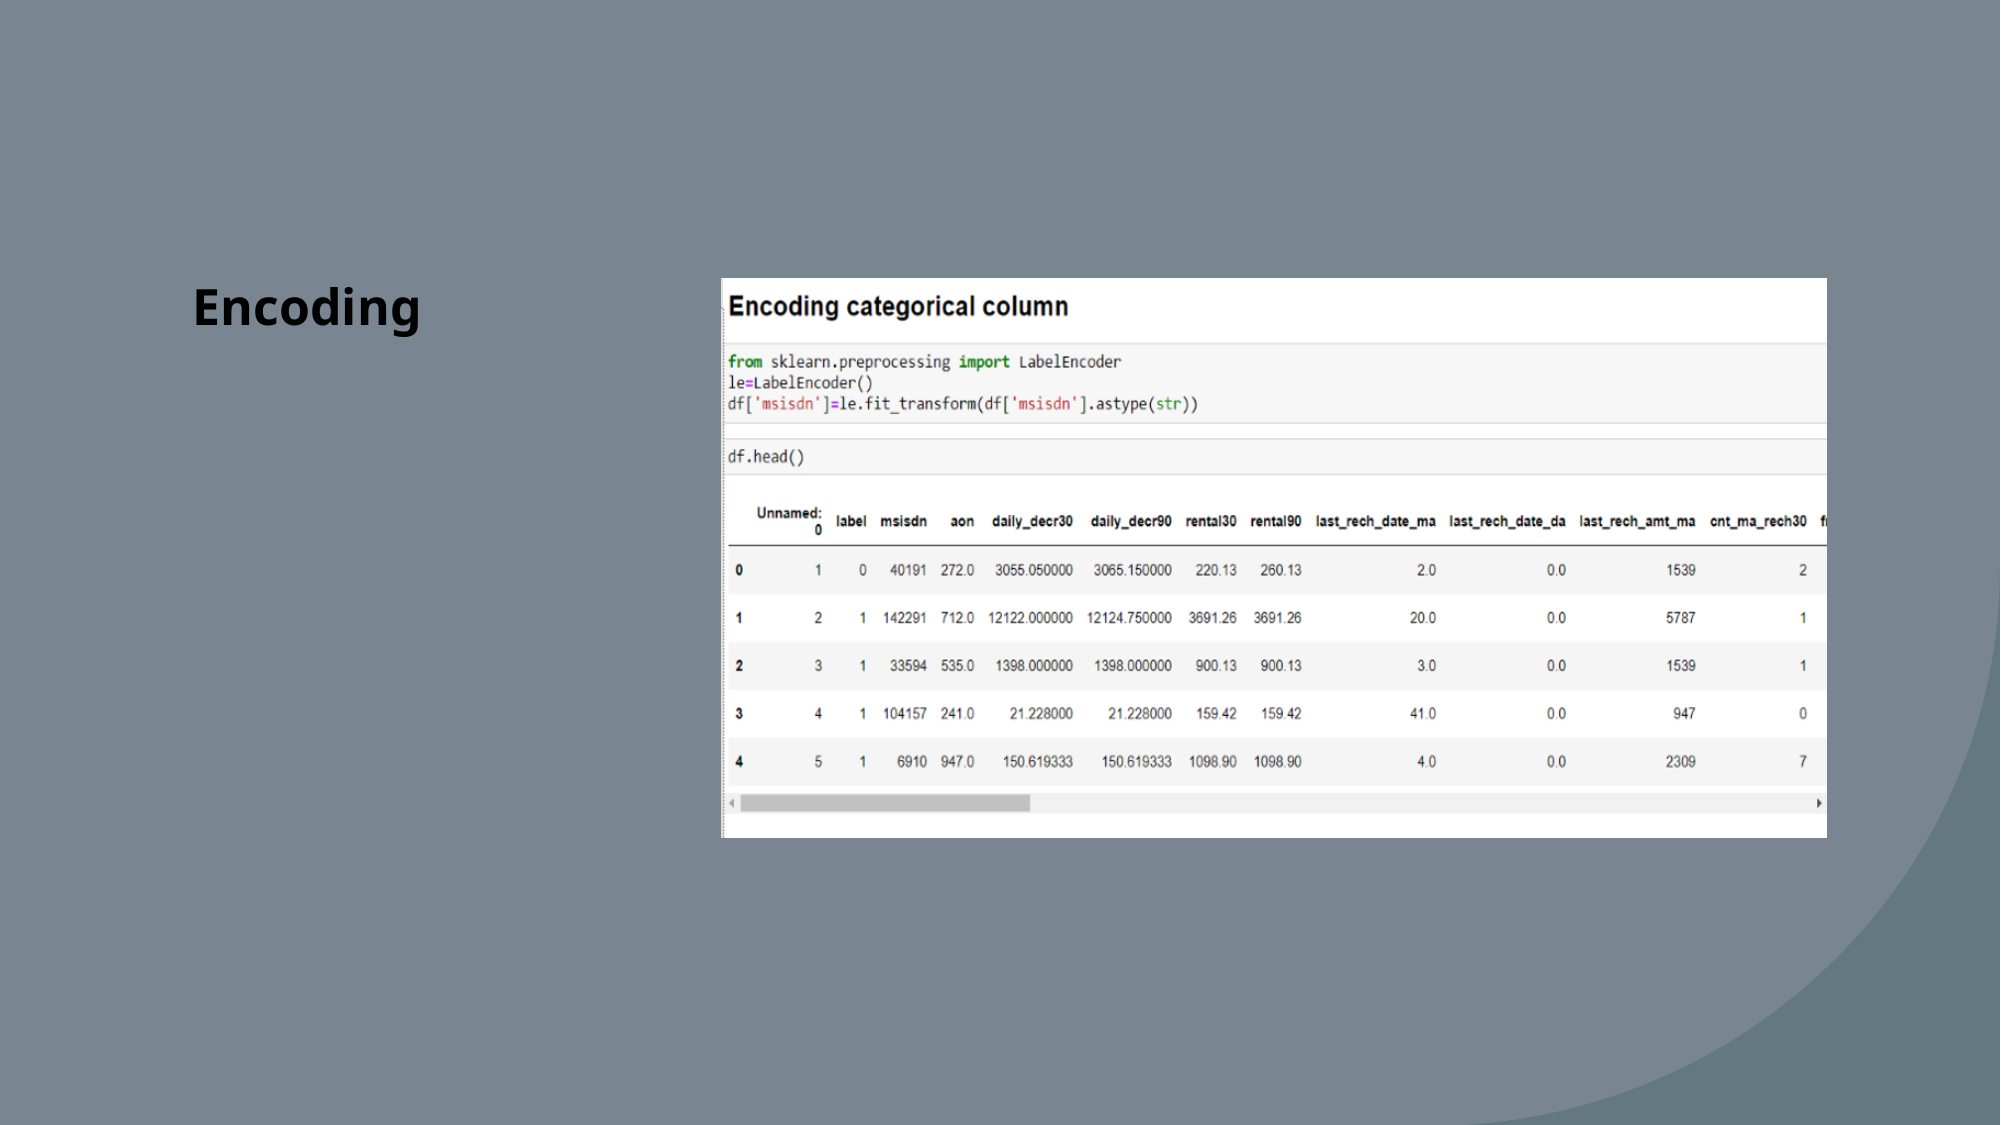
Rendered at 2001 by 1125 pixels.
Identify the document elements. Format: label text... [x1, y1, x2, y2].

picture [721, 278, 1827, 838]
title Encoding [177, 262, 610, 781]
text_box [0, 0, 2000, 1125]
